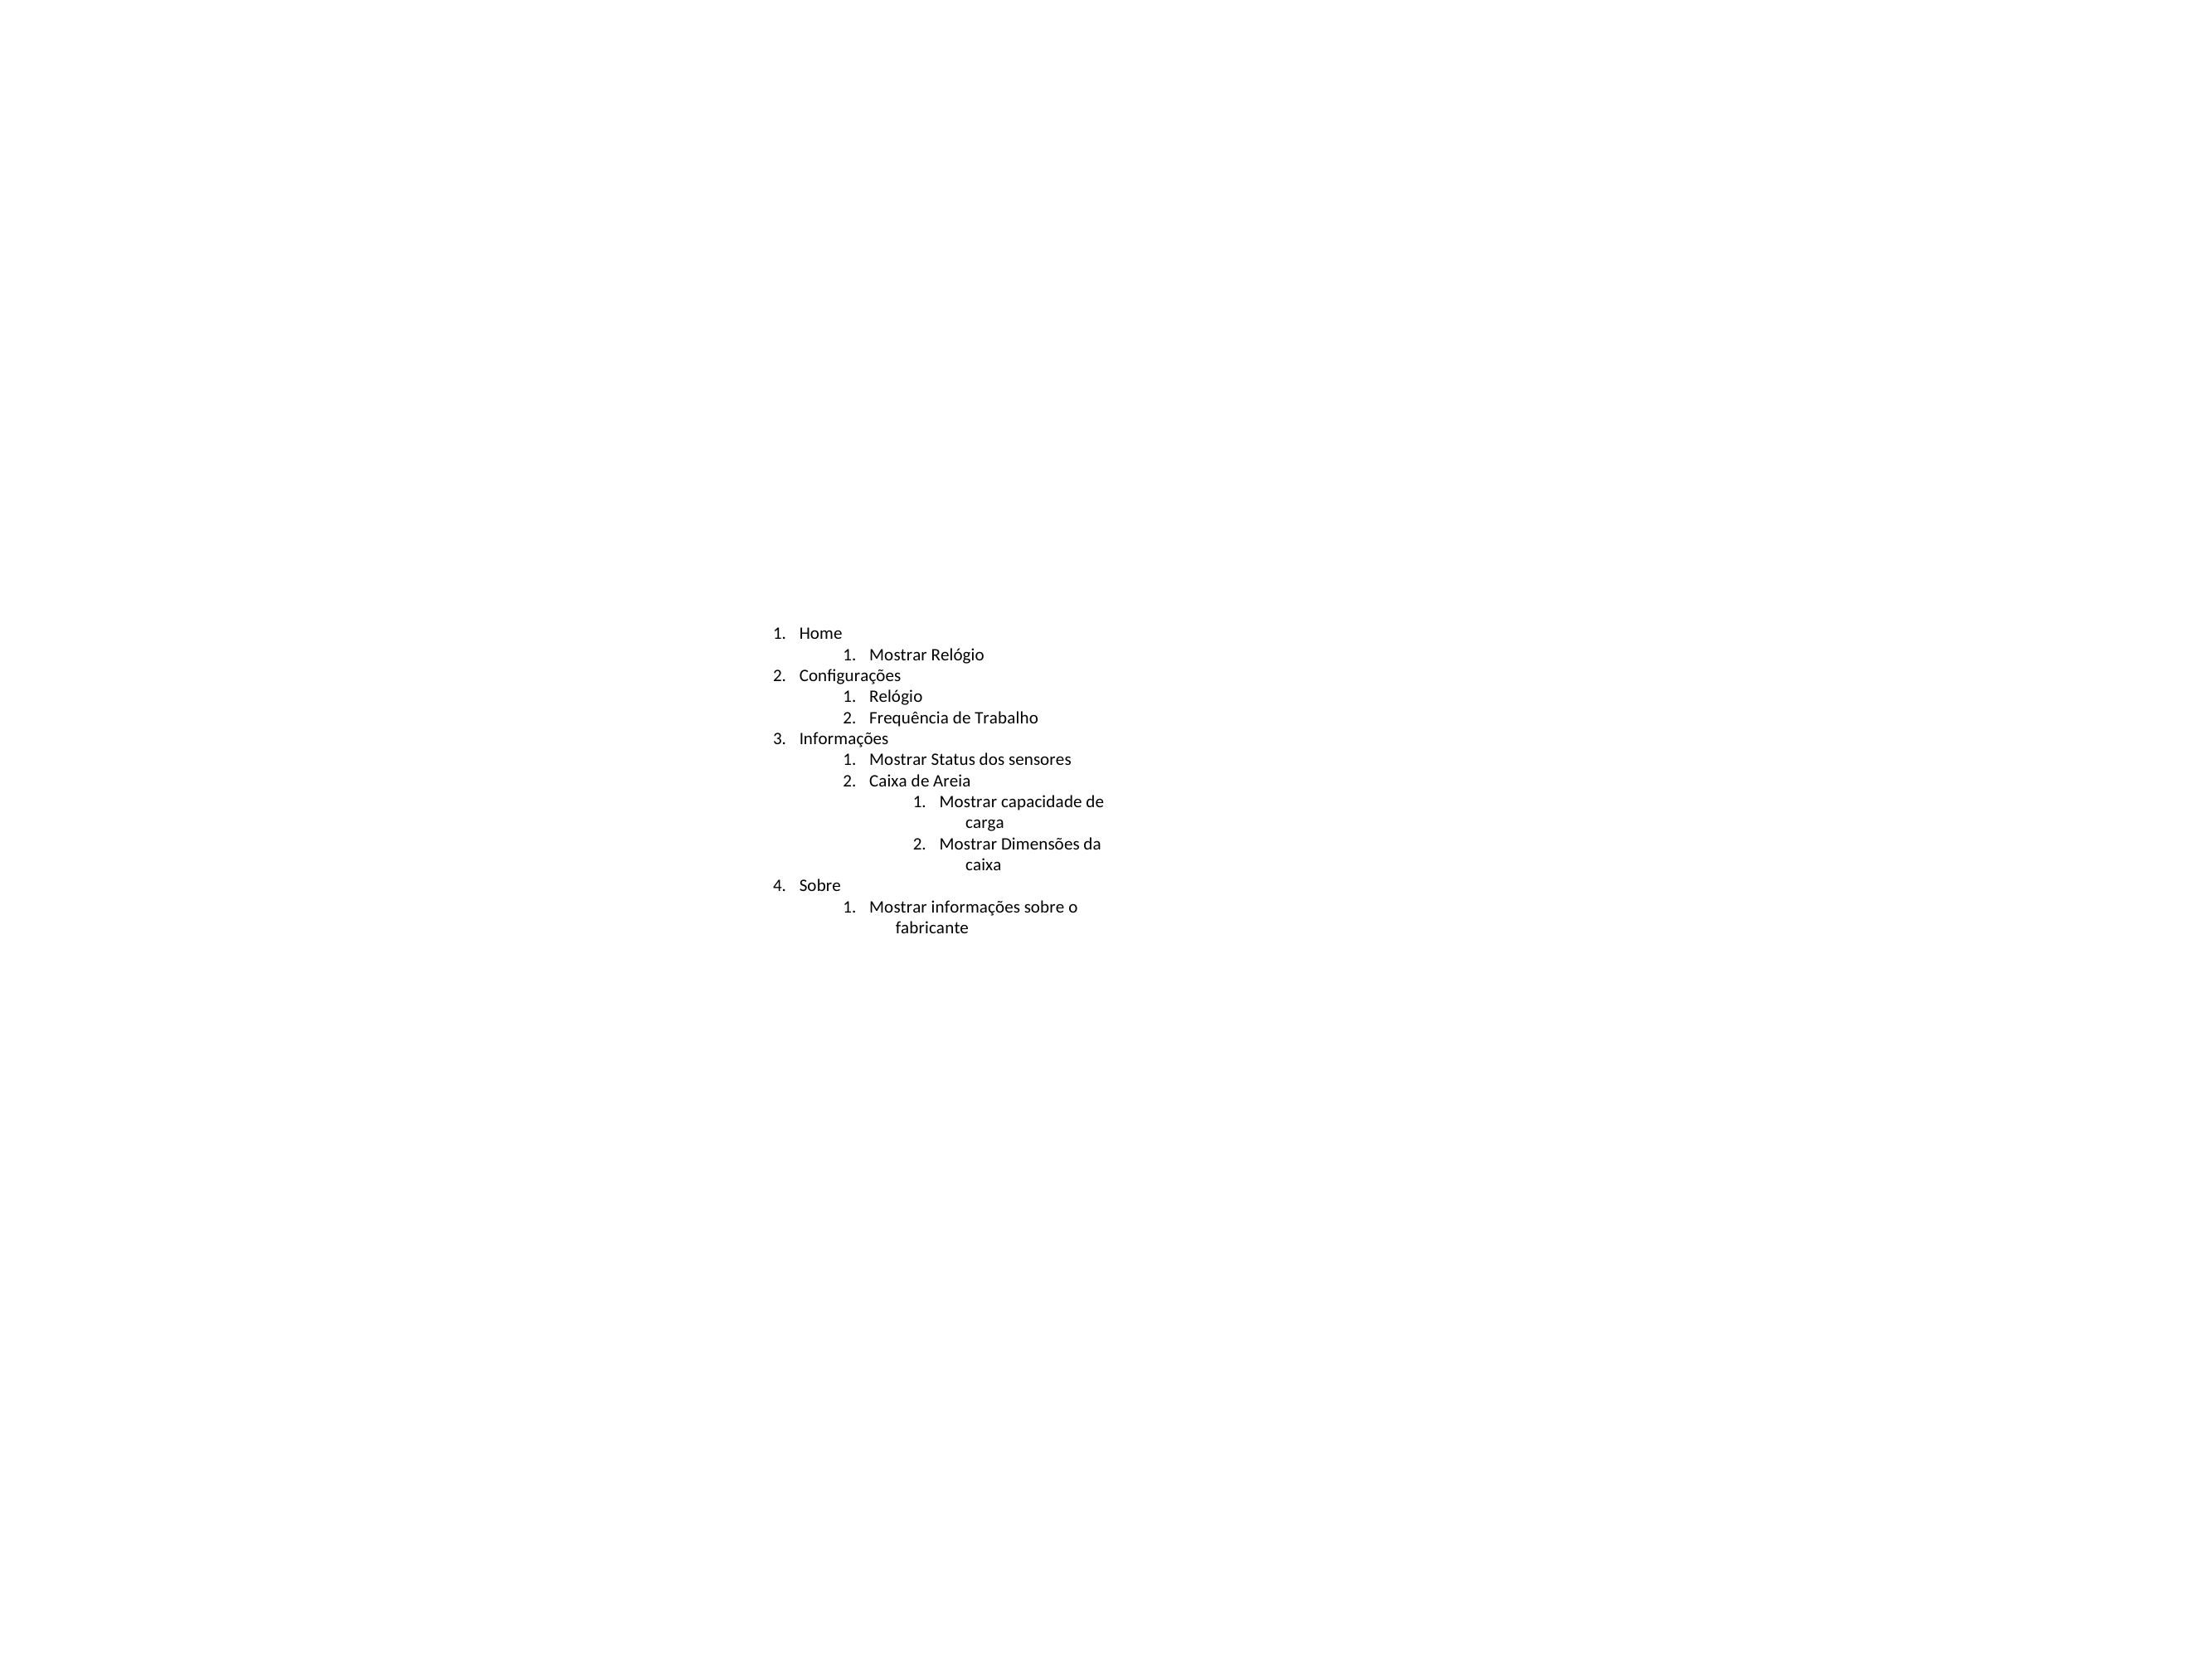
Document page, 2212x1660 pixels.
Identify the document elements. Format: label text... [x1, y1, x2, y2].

text_box Home Mostrar Relógio Configurações Relógio Frequência de Trabalho Informações Mostrar Status dos sensores Caixa de Areia Mostrar capacidade de carga Mostrar Dimensões da caixa Sobre Mostrar informações sobre o fabricante [766, 618, 1138, 880]
